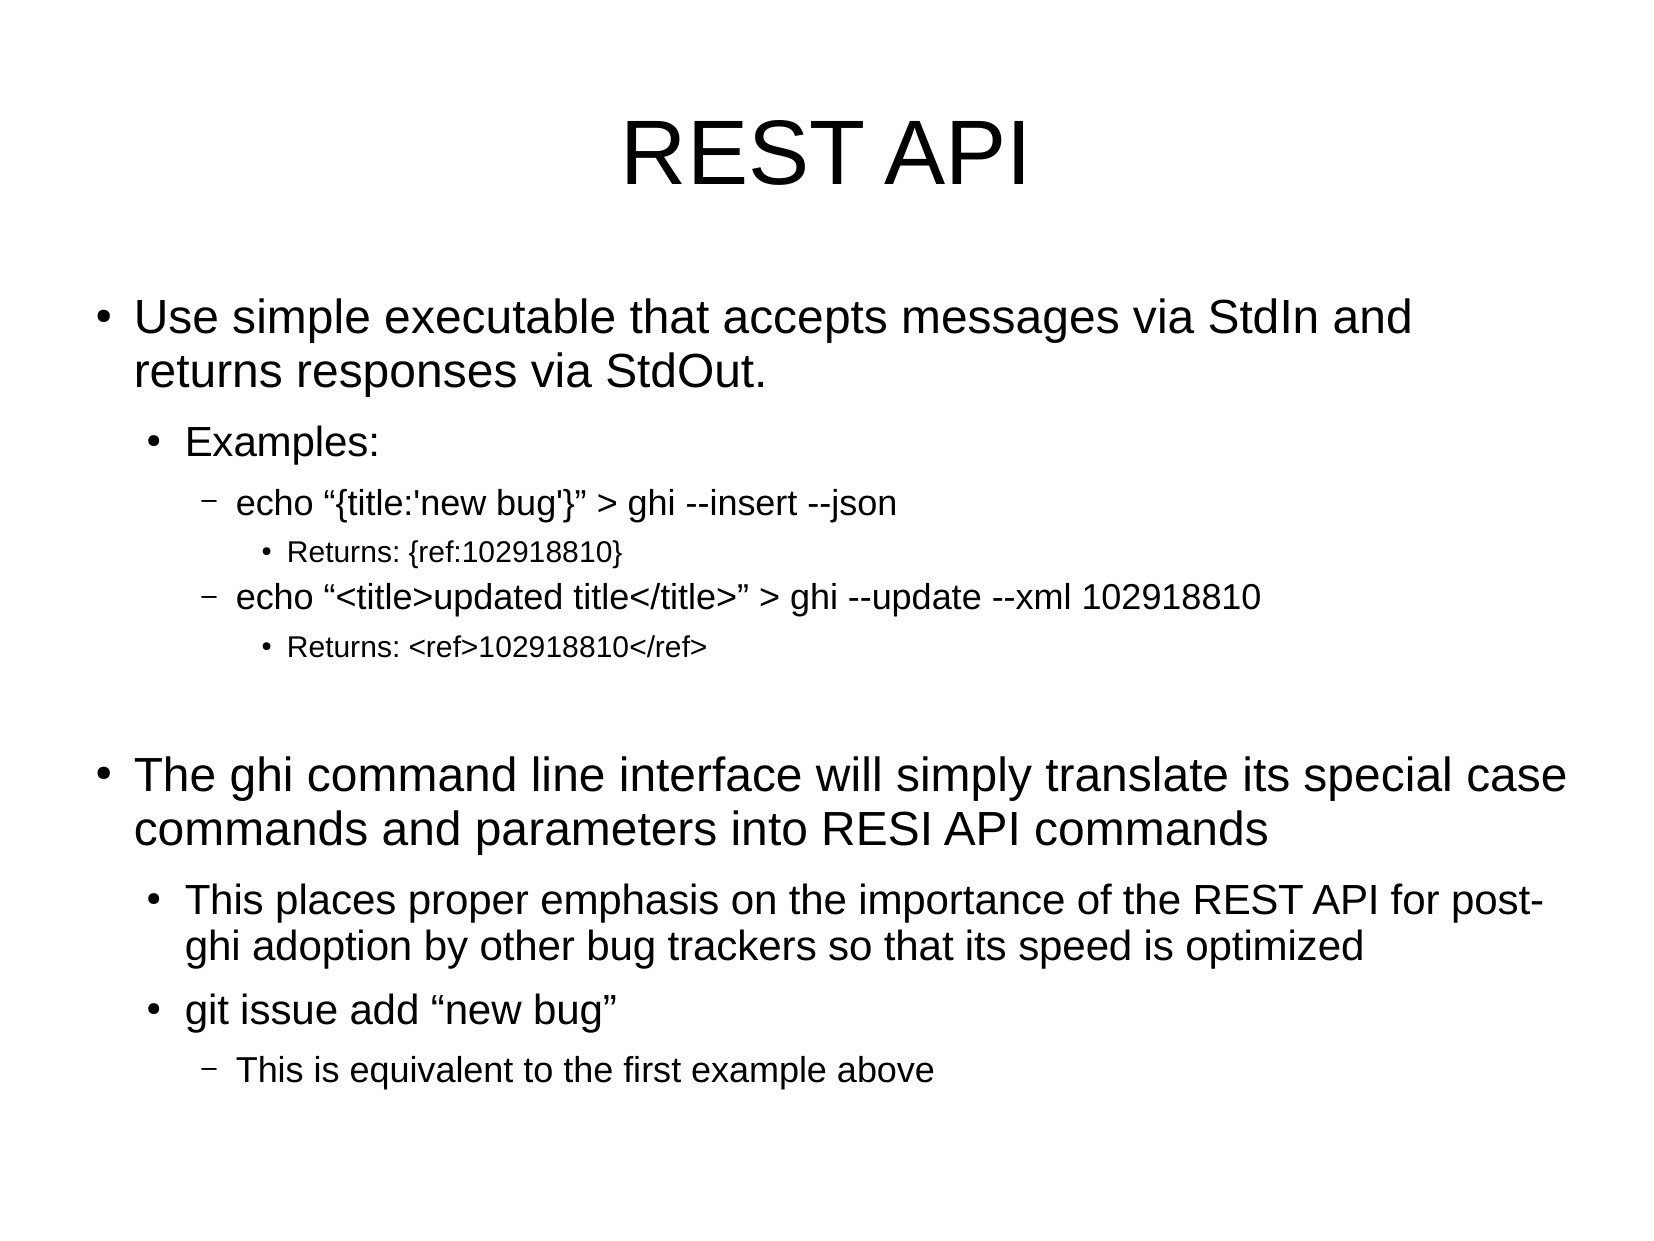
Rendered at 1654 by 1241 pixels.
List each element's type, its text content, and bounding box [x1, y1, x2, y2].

title REST API [82, 49, 1571, 257]
list Use simple executable that accepts messages via StdIn and returns responses via StdOut. Examples: echo “{title:'new bug'}” > ghi --insert --json Returns: {ref:102918810} echo “<title>updated title</title>” > ghi --update --xml 102918810 Returns: <ref>102918810</ref> The ghi command line interface will simply translate its special case commands and parameters into RESI API commands This places proper emphasis on the importance of the REST API for post-ghi adoption by other bug trackers so that its speed is optimized git issue add “new bug” This is equivalent to the first example above [82, 290, 1571, 1109]
